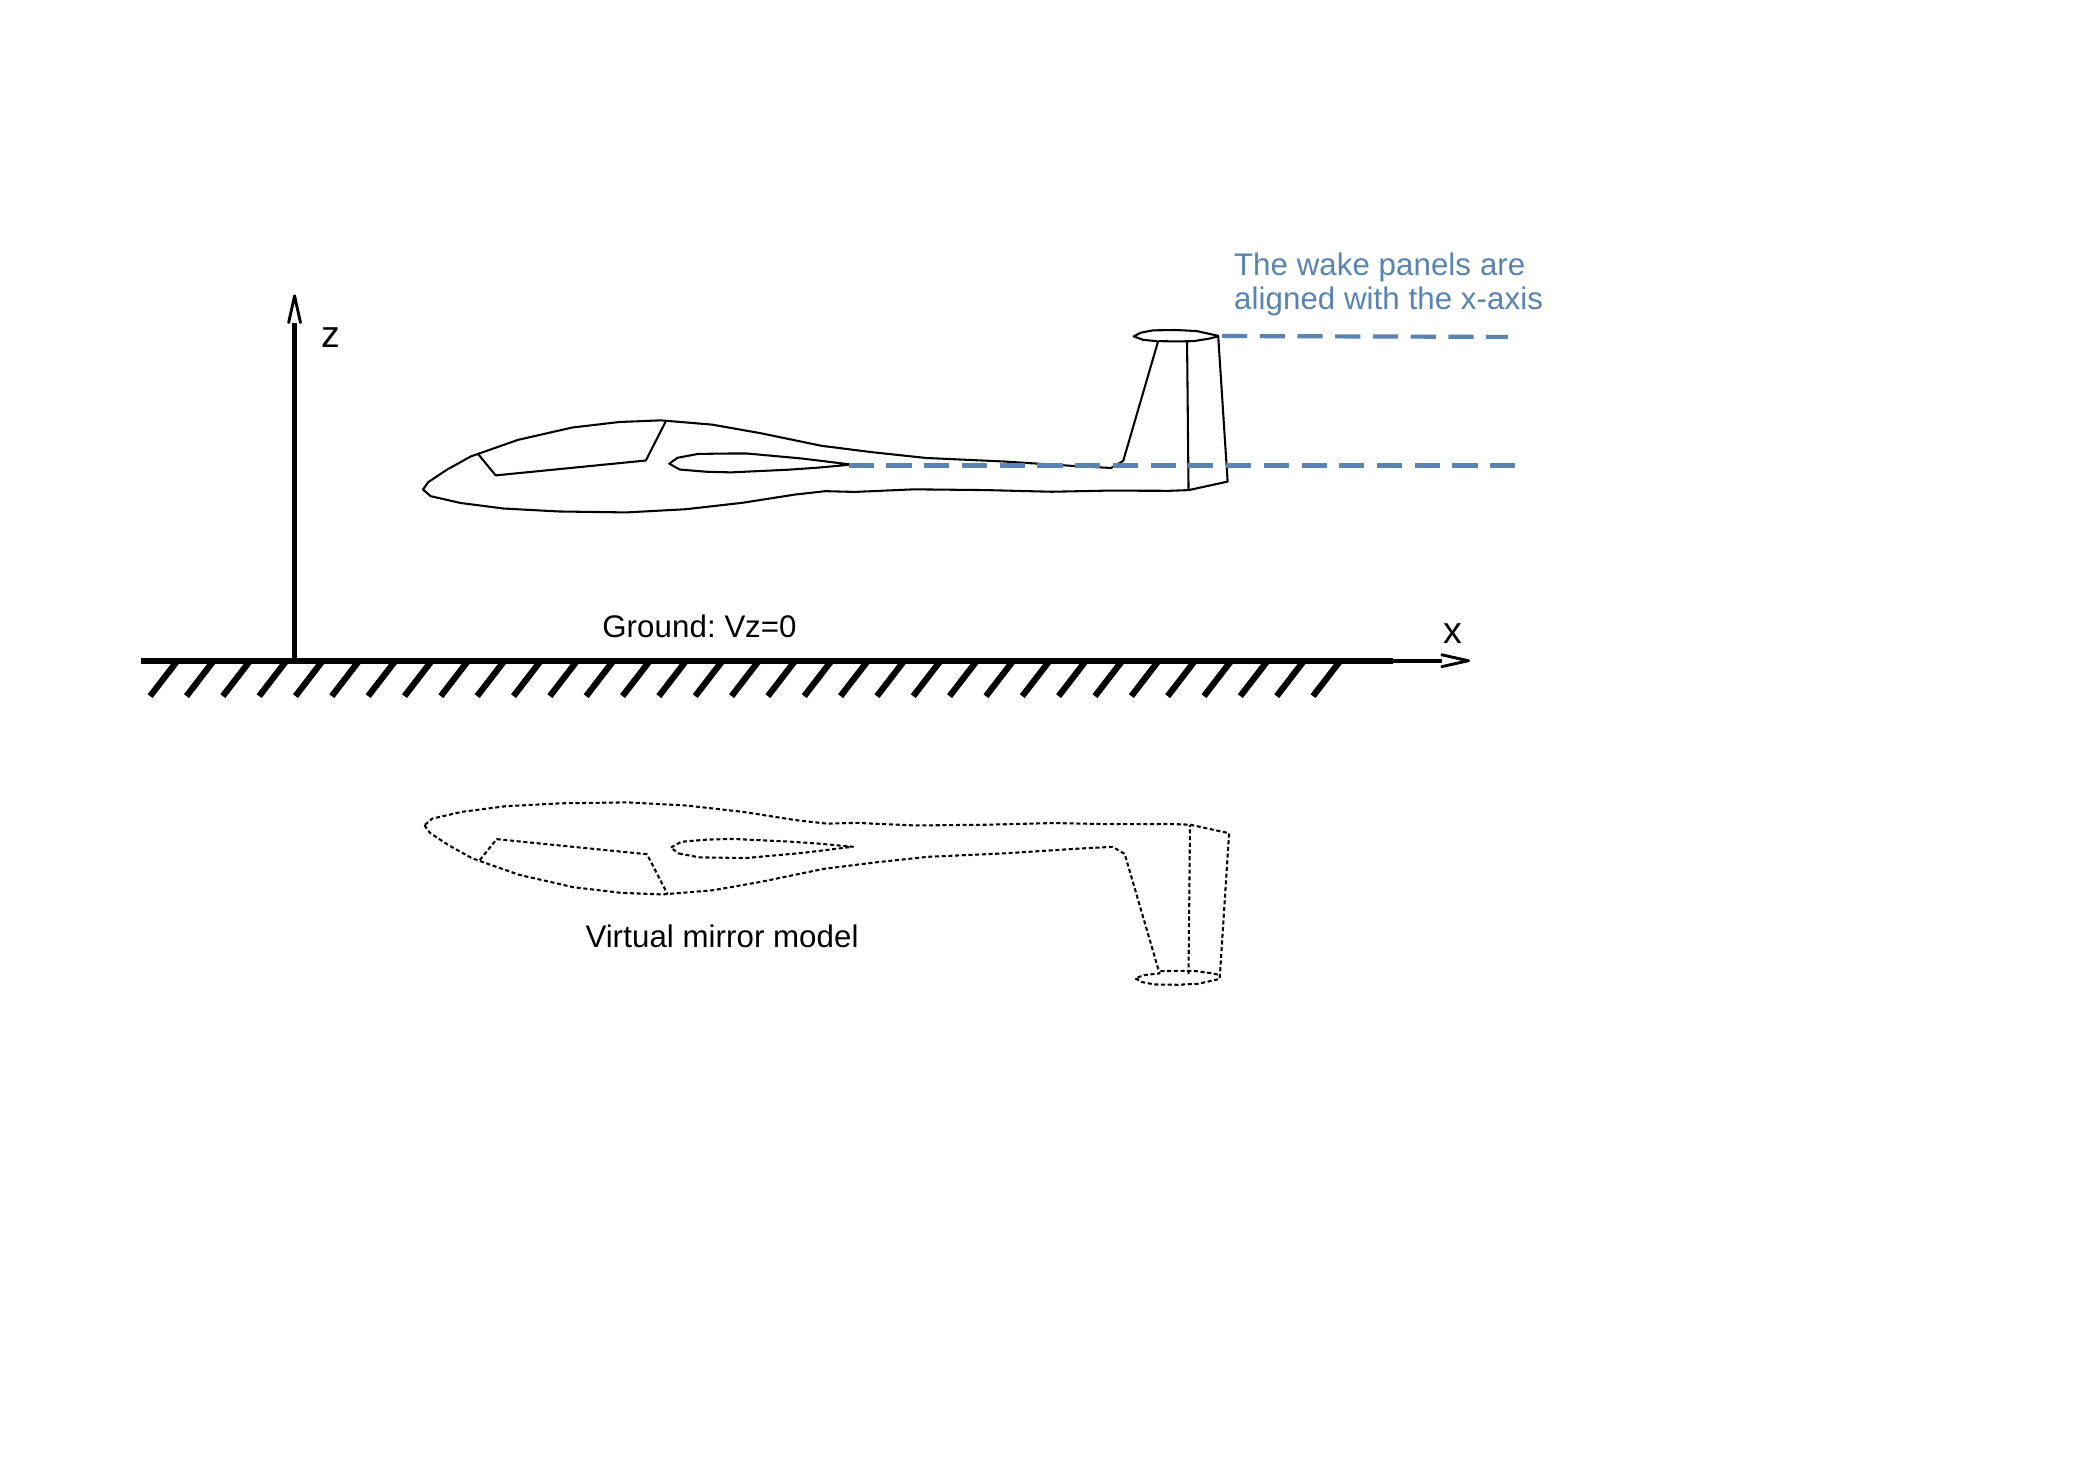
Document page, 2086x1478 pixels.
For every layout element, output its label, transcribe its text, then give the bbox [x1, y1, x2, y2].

text_box z [306, 306, 365, 366]
text_box Ground: Vz=0 [587, 601, 850, 652]
text_box x [1428, 601, 1487, 661]
text_box Virtual mirror model [570, 911, 875, 962]
text_box The wake panels are aligned with the x-axis [1219, 239, 1559, 324]
